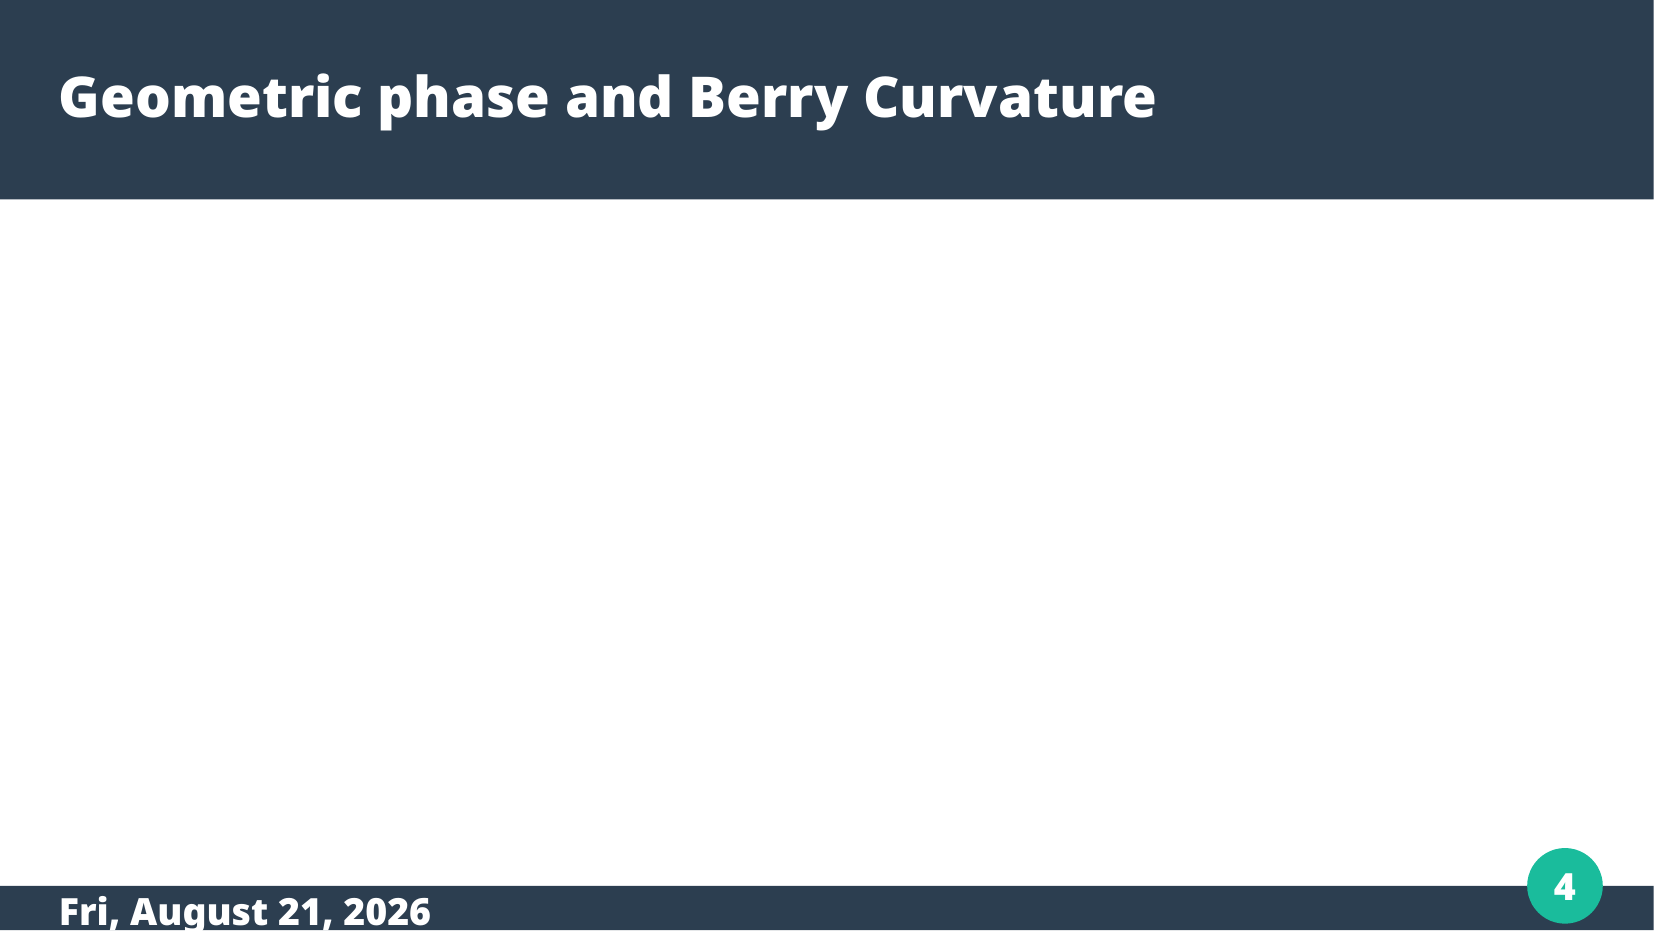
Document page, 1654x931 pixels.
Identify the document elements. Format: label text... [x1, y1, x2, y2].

title Geometric phase and Berry Curvature [59, 37, 1595, 155]
